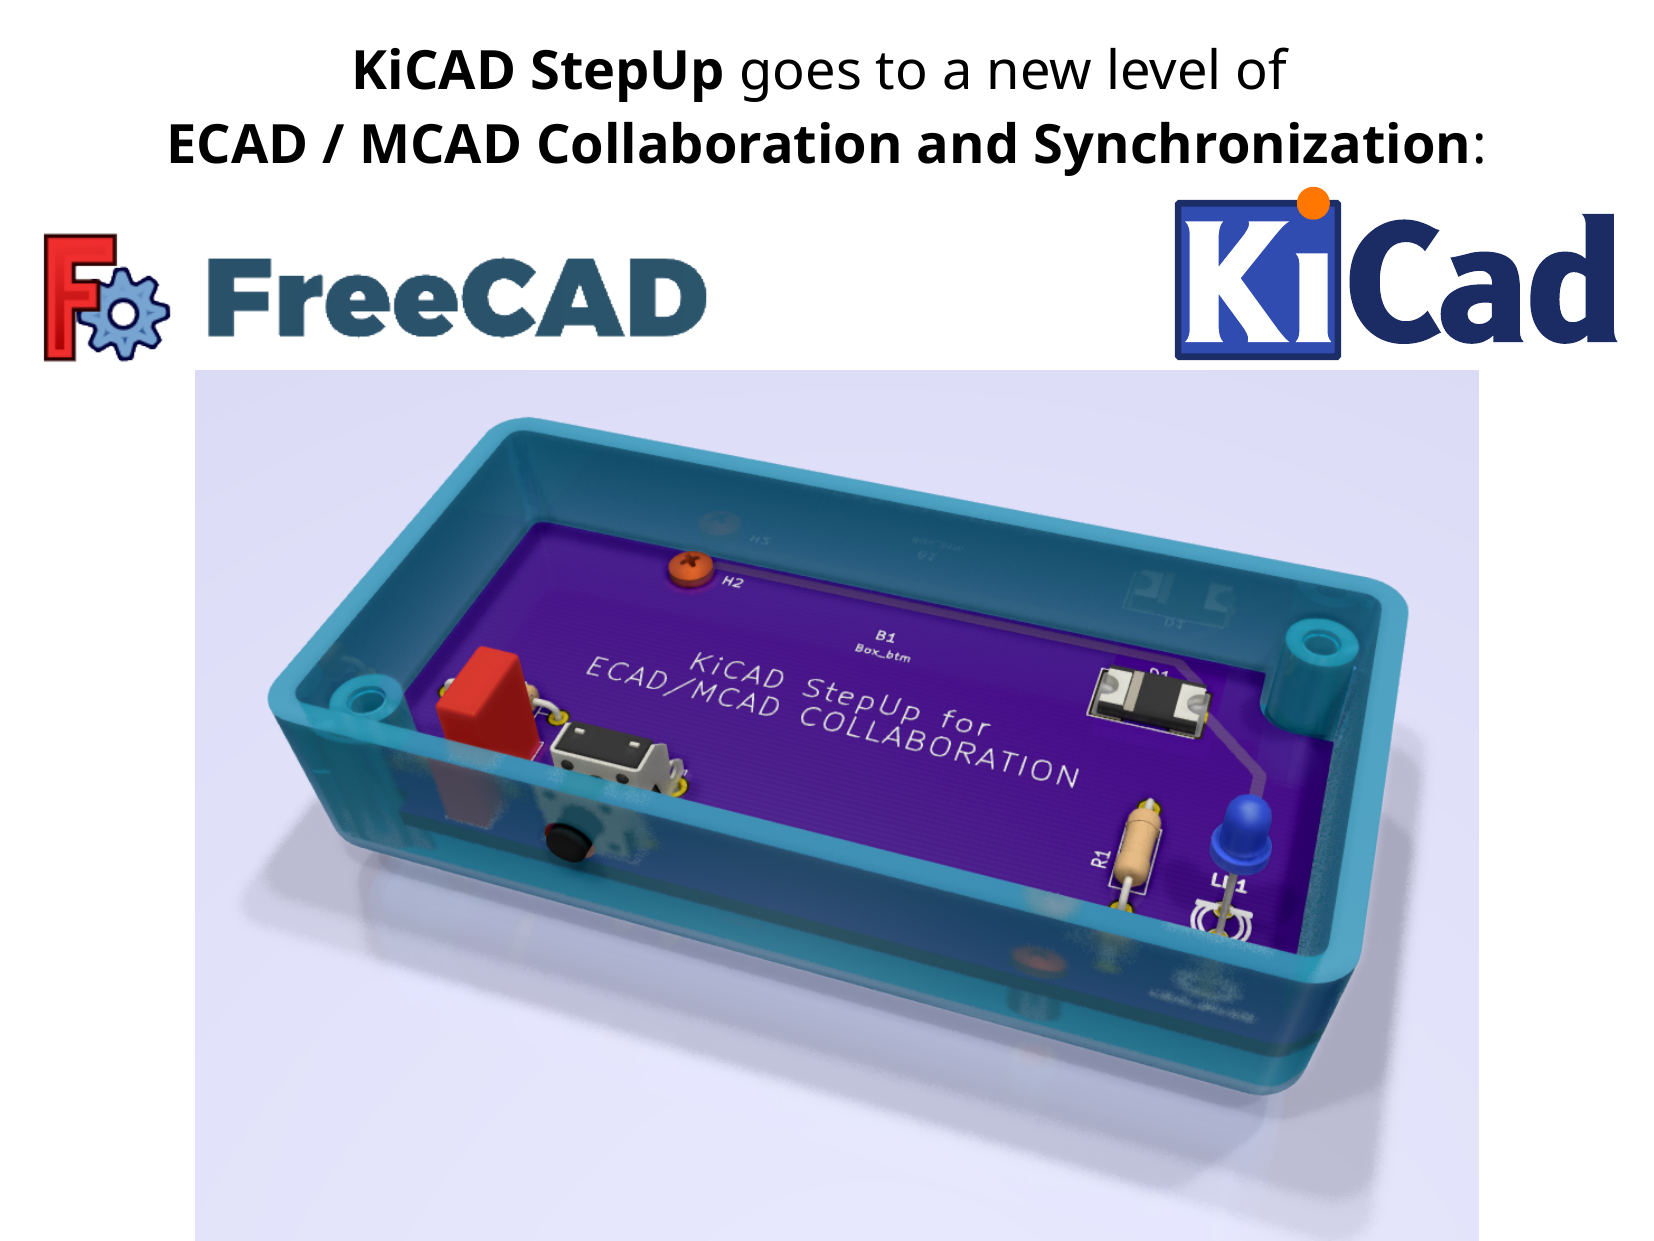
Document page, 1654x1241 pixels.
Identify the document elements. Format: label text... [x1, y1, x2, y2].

title KiCAD StepUp goes to a new level of ECAD / MCAD Collaboration and Synchronization: [82, 2, 1571, 210]
picture [30, 224, 713, 367]
picture [195, 370, 1479, 1241]
picture [1163, 177, 1626, 367]
